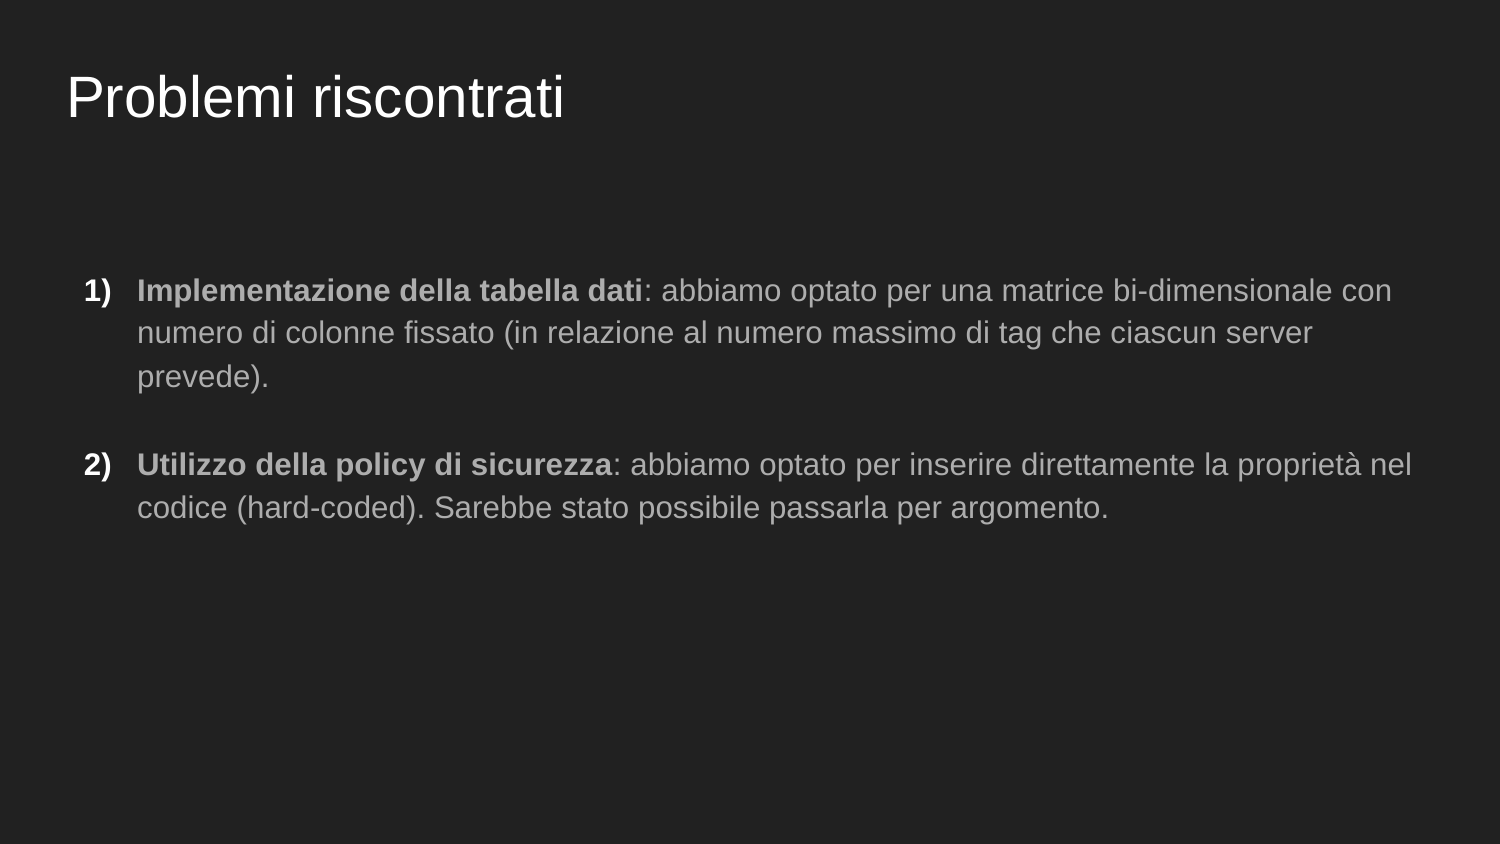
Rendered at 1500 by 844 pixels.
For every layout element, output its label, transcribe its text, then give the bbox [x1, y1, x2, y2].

list Implementazione della tabella dati: abbiamo optato per una matrice bi-dimensionale con numero di colonne fissato (in relazione al numero massimo di tag che ciascun server prevede). Utilizzo della policy di sicurezza: abbiamo optato per inserire direttamente la proprietà nel codice (hard-coded). Sarebbe stato possibile passarla per argomento. [51, 249, 1449, 508]
title Problemi riscontrati [51, 44, 1449, 139]
